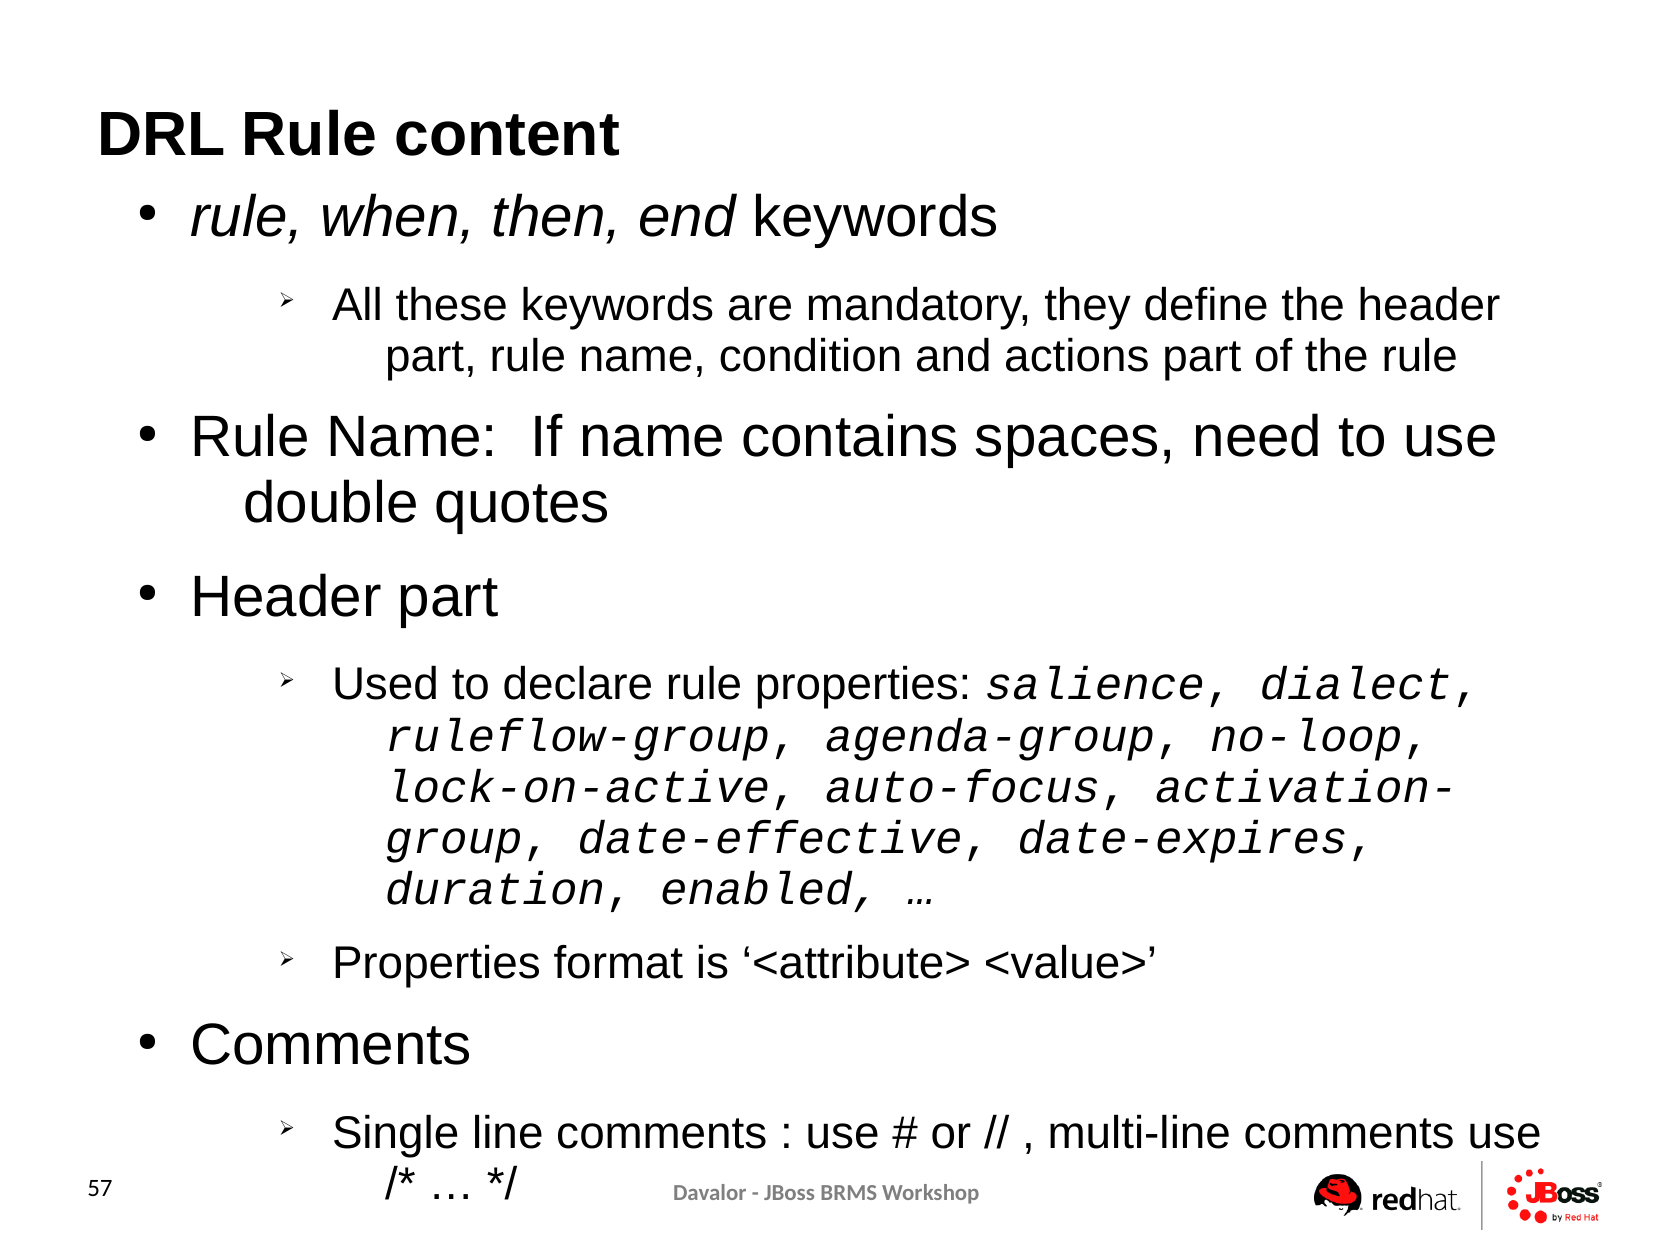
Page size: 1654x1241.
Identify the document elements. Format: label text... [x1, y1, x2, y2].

list rule, when, then, end keywords All these keywords are mandatory, they define the header part, rule name, condition and actions part of the rule Rule Name: If name contains spaces, need to use double quotes Header part Used to declare rule properties: salience, dialect, ruleflow-group, agenda-group, no-loop, lock-on-active, auto-focus, activation-group, date-effective, date-expires, duration, enabled, … Properties format is ‘<attribute> <value>’ Comments Single line comments : use # or // , multi-line comments use /* … */ [86, 177, 1576, 1193]
picture [1314, 1161, 1602, 1230]
title DRL Rule content [82, 95, 1571, 226]
